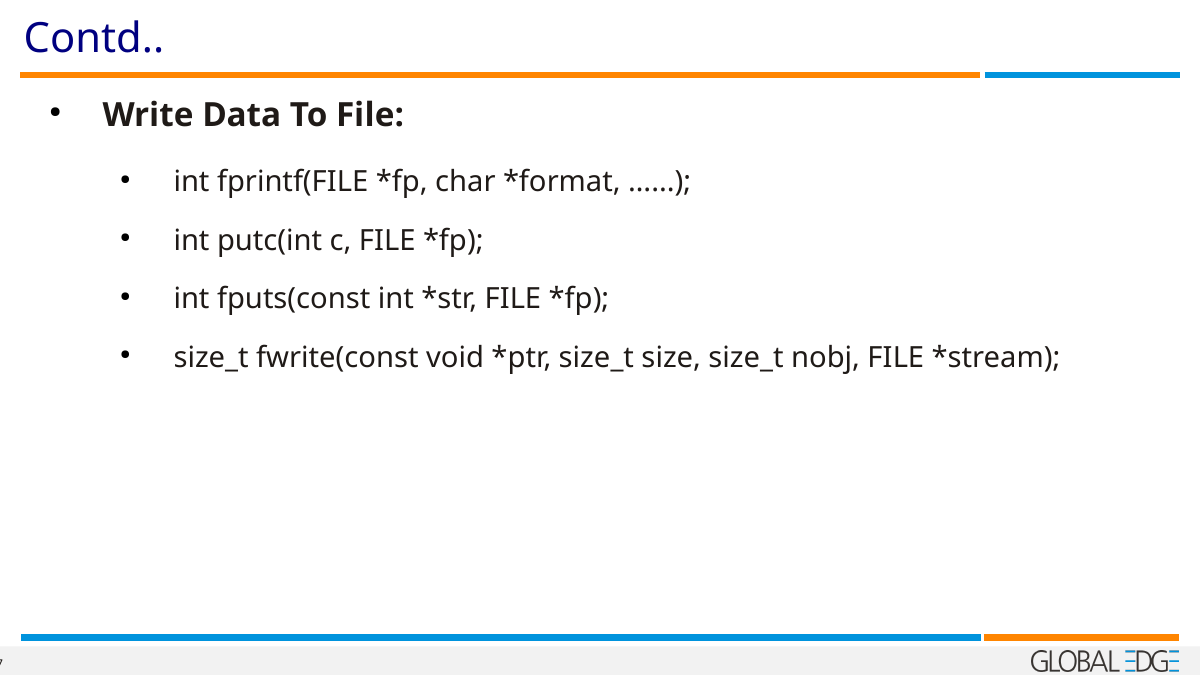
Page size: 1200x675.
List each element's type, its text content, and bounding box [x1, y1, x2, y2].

picture [1031, 650, 1179, 672]
list Write Data To File: int fprintf(FILE *fp, char *format, …...); int putc(int c, FILE *fp); int fputs(const int *str, FILE *fp); size_t fwrite(const void *ptr, size_t size, size_t nobj, FILE *stream); [20, 87, 1179, 628]
title Contd.. [12, 9, 1088, 63]
